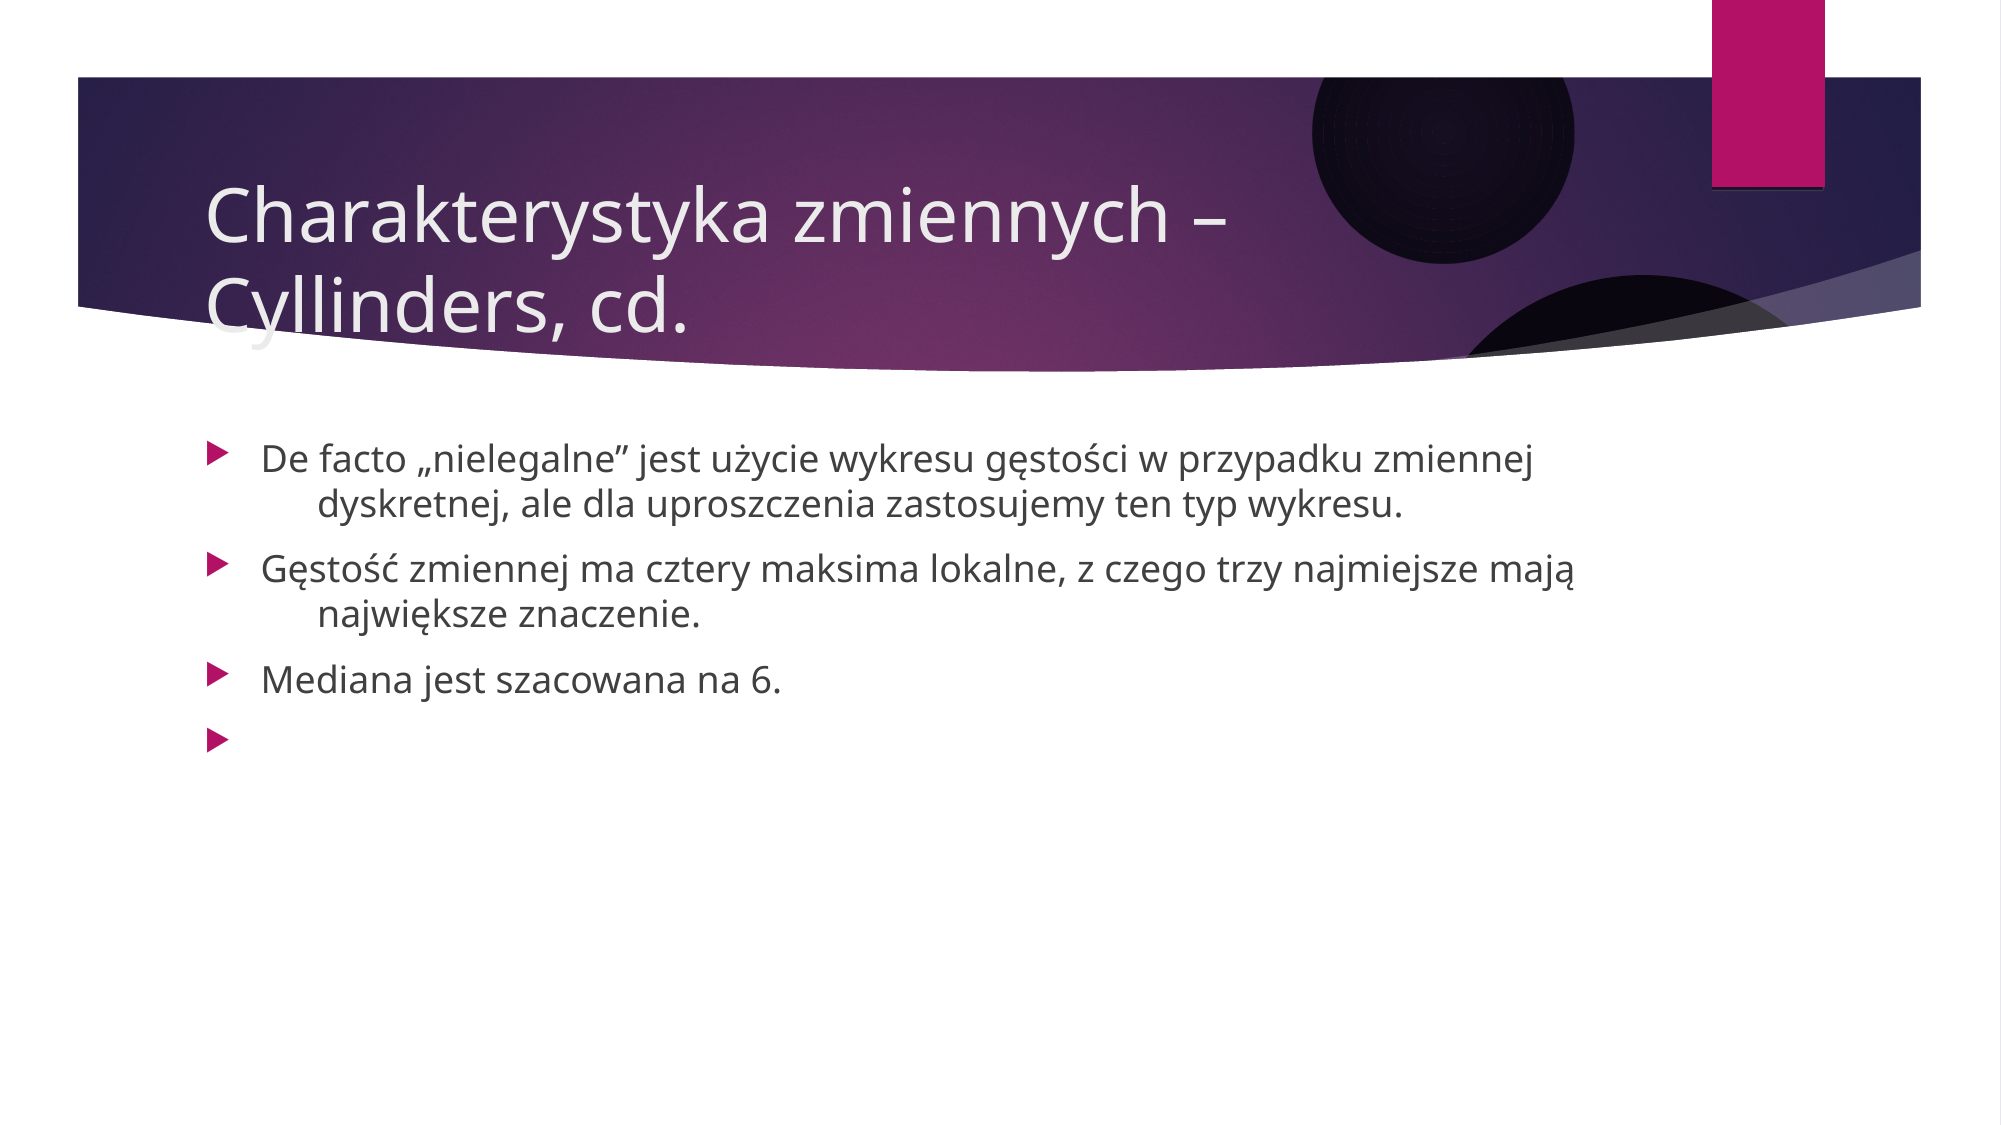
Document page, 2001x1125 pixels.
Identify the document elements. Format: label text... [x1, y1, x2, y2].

list De facto „nielegalne” jest użycie wykresu gęstości w przypadku zmiennej dyskretnej, ale dla uproszczenia zastosujemy ten typ wykresu. Gęstość zmiennej ma cztery maksima lokalne, z czego trzy najmiejsze mają największe znaczenie. Mediana jest szacowana na 6. [189, 427, 1638, 988]
title Charakterystyka zmiennych – Cyllinders, cd. [189, 159, 1627, 276]
